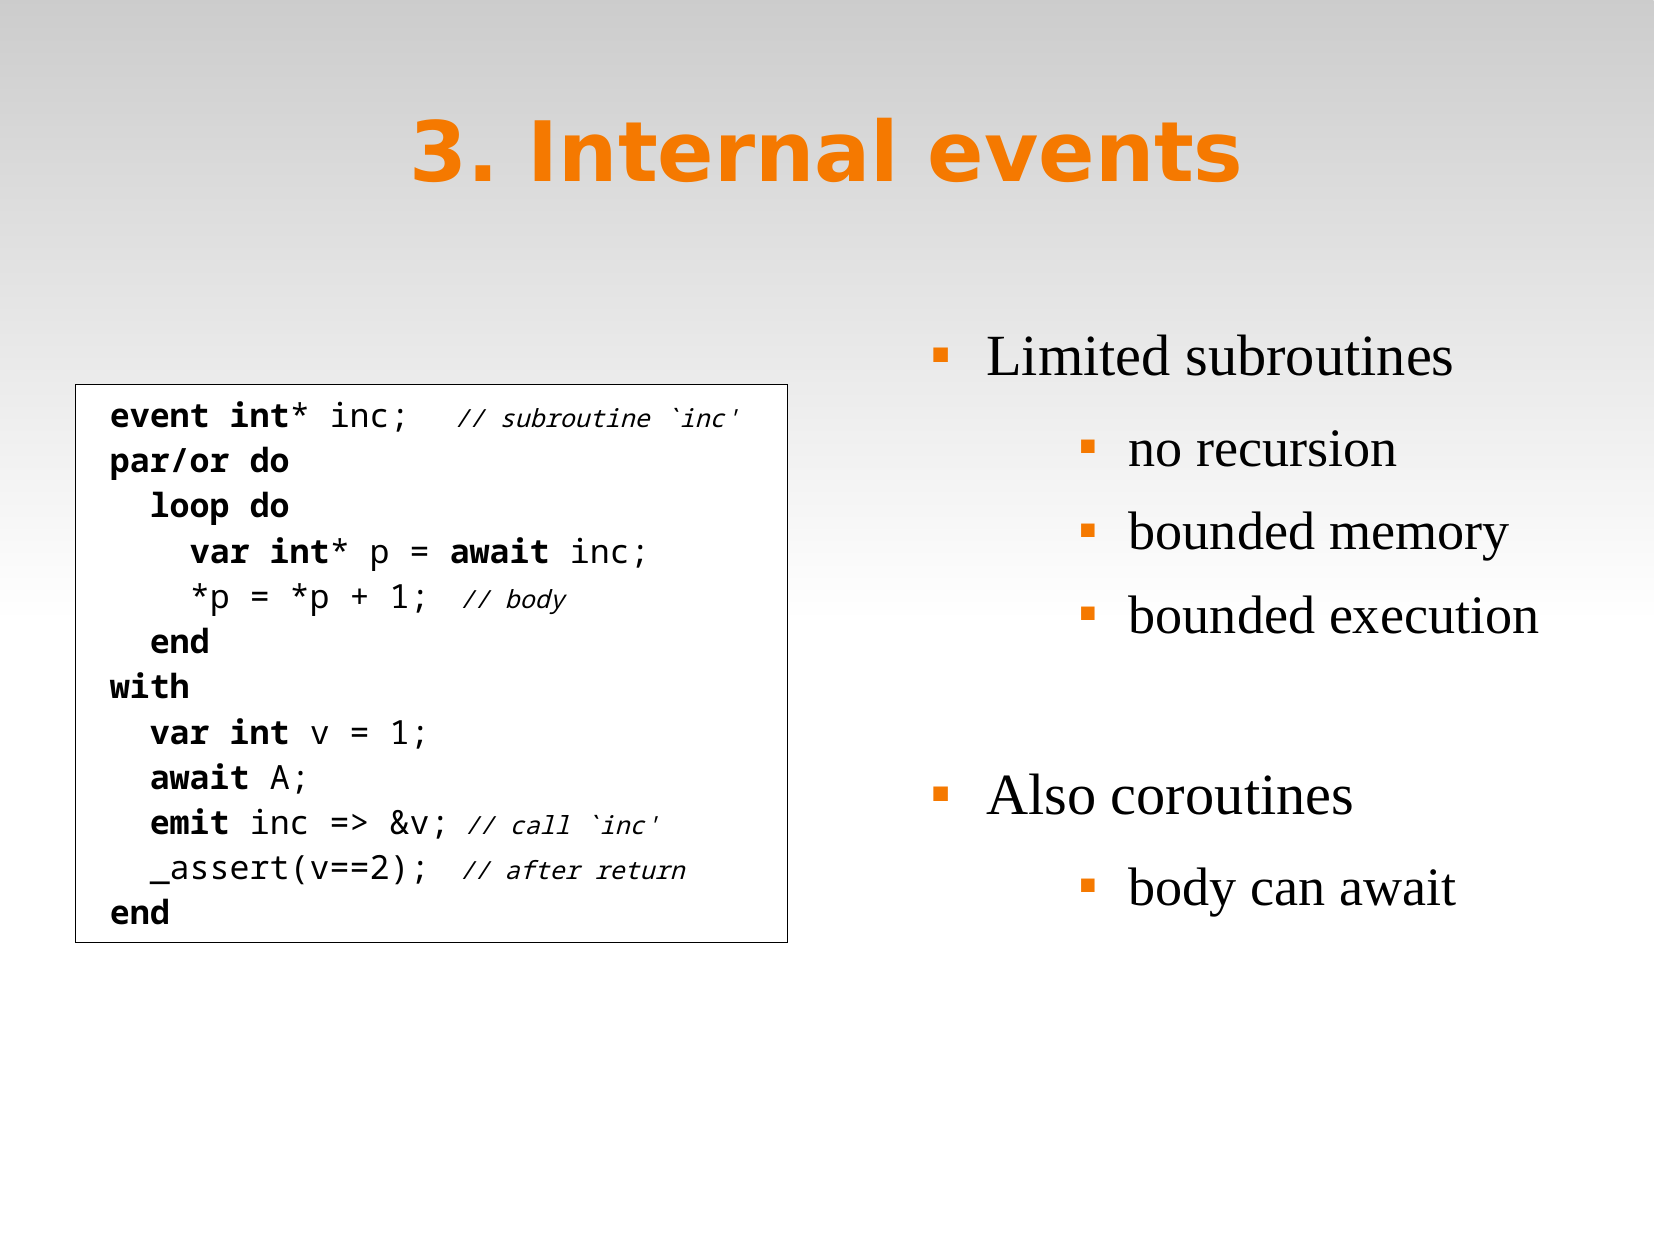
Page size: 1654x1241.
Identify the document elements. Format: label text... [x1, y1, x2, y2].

title 3. Internal events [82, 49, 1571, 257]
text_box event int* inc; // subroutine `inc' par/or do loop do var int* p = await inc; *p = *p + 1; // body end with var int v = 1; await A; emit inc => &v; // call `inc' _assert(v==2); // after return end [75, 384, 788, 875]
list Limited subroutines no recursion bounded memory bounded execution Also coroutines body can await [844, 323, 1587, 1143]
